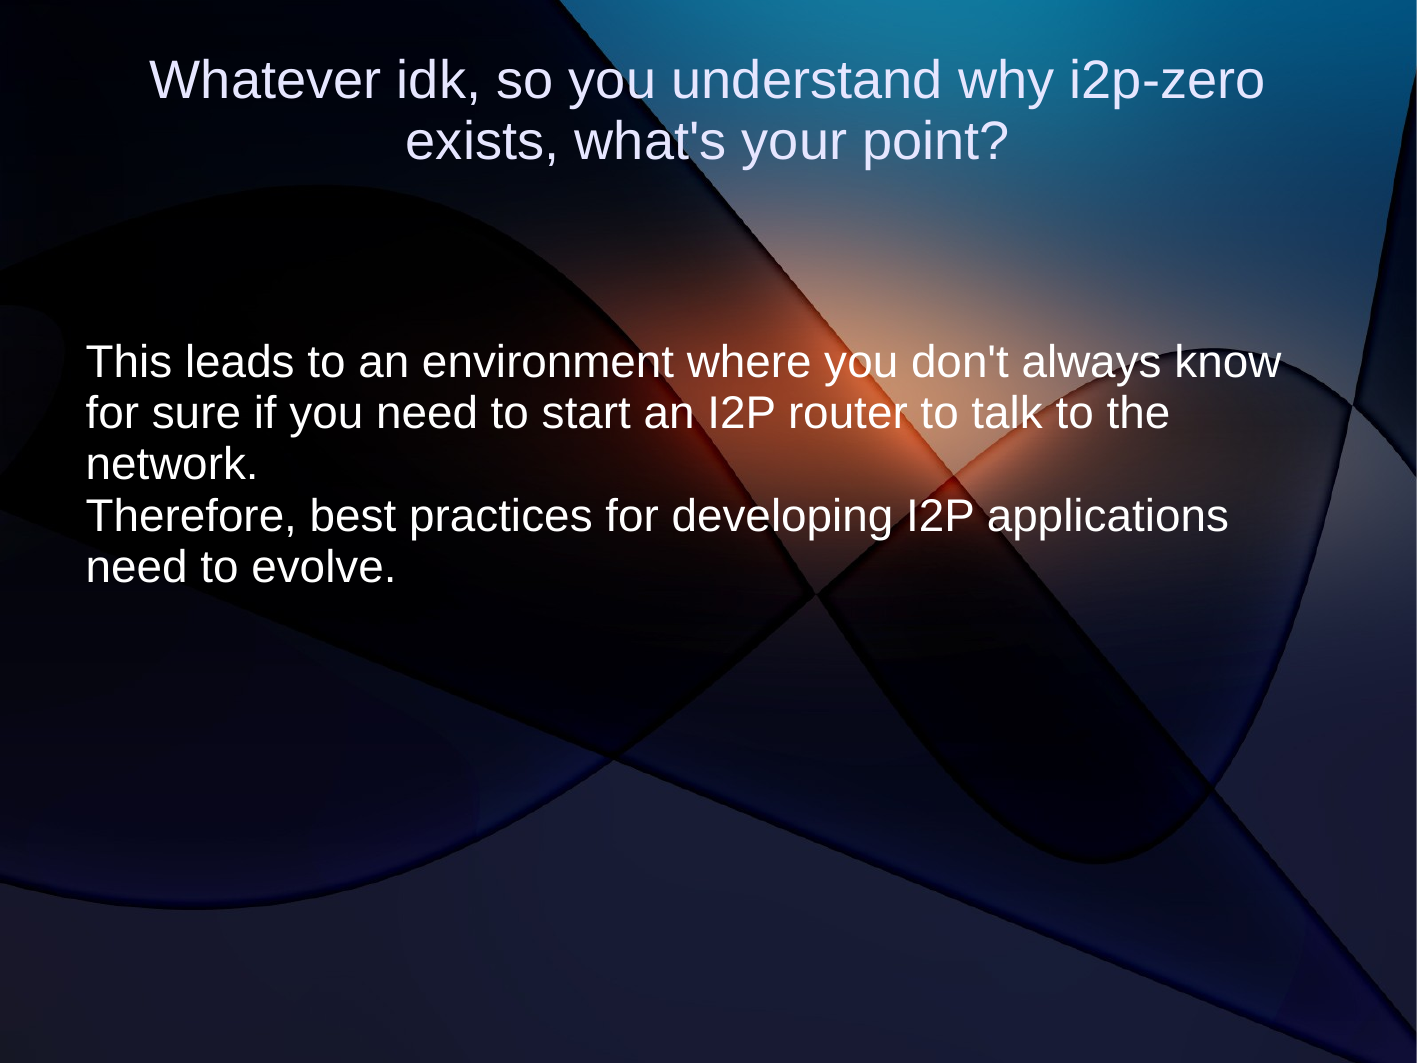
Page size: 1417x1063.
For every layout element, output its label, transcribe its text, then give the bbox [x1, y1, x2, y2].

picture [0, 0, 1417, 1063]
picture [1093, 34, 1099, 42]
subtitle This leads to an environment where you don't always know for sure if you need to start an I2P router to talk to the network. Therefore, best practices for developing I2P applications need to evolve. [70, 244, 1346, 925]
title Whatever idk, so you understand why i2p-zero exists, what's your point? [70, 42, 1346, 213]
